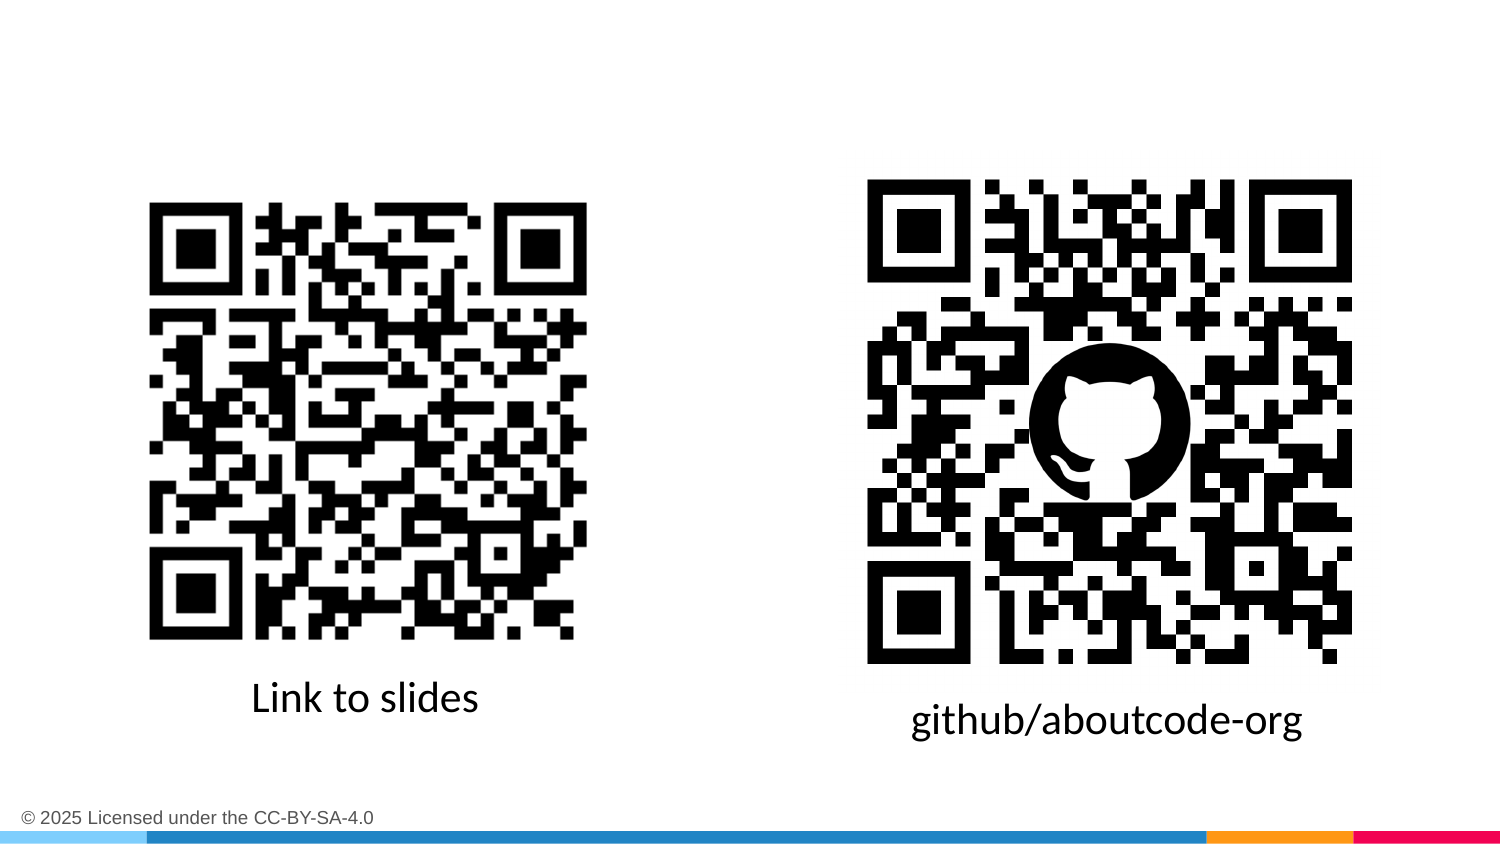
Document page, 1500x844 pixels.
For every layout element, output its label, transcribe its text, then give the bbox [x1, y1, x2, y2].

picture [838, 150, 1381, 693]
text_box Link to slides [236, 653, 507, 710]
text_box github/aboutcode-org [895, 676, 1323, 732]
picture [97, 150, 640, 693]
